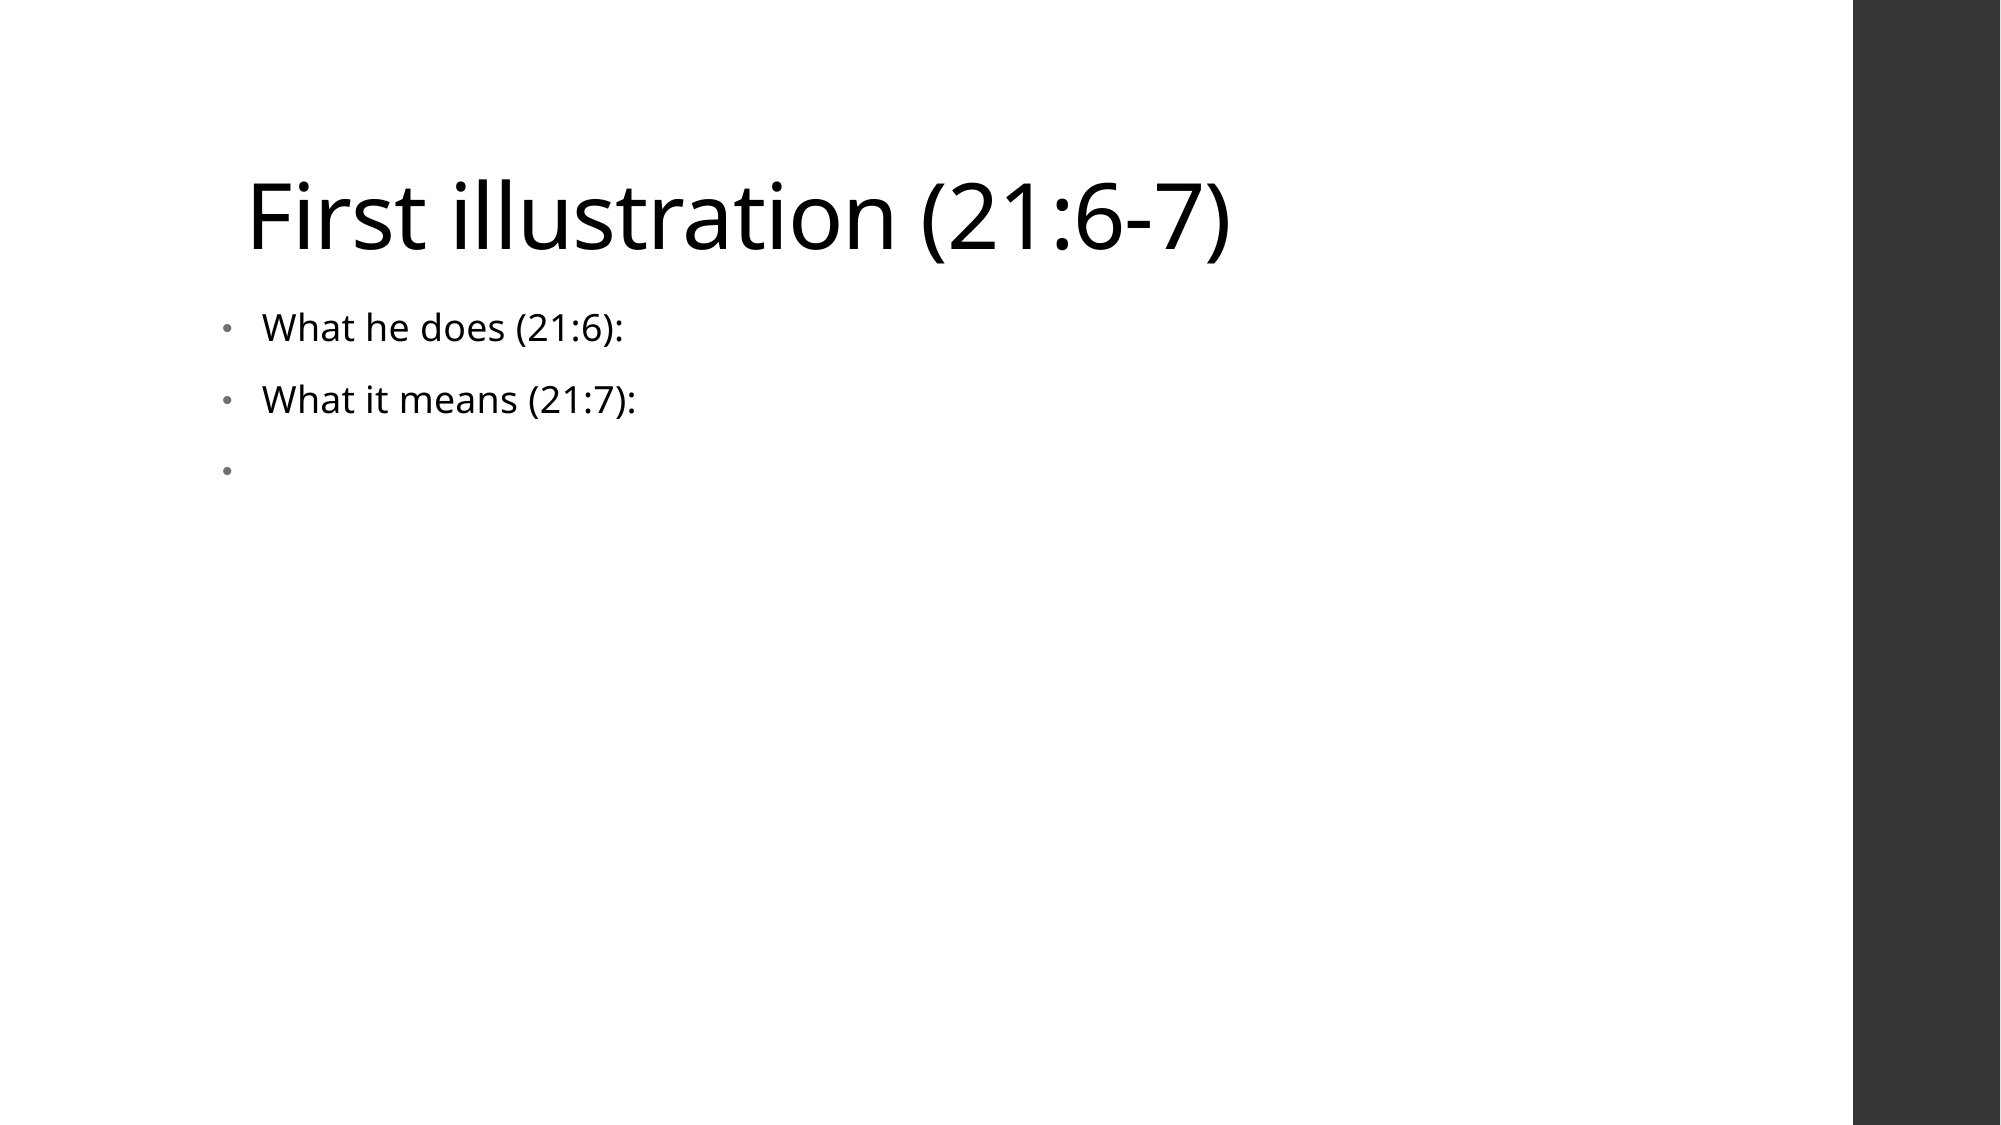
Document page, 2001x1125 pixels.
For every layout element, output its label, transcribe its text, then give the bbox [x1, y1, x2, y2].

title First illustration (21:6-7) [206, 60, 1797, 278]
list What he does (21:6): What it means (21:7): [206, 299, 1617, 1014]
